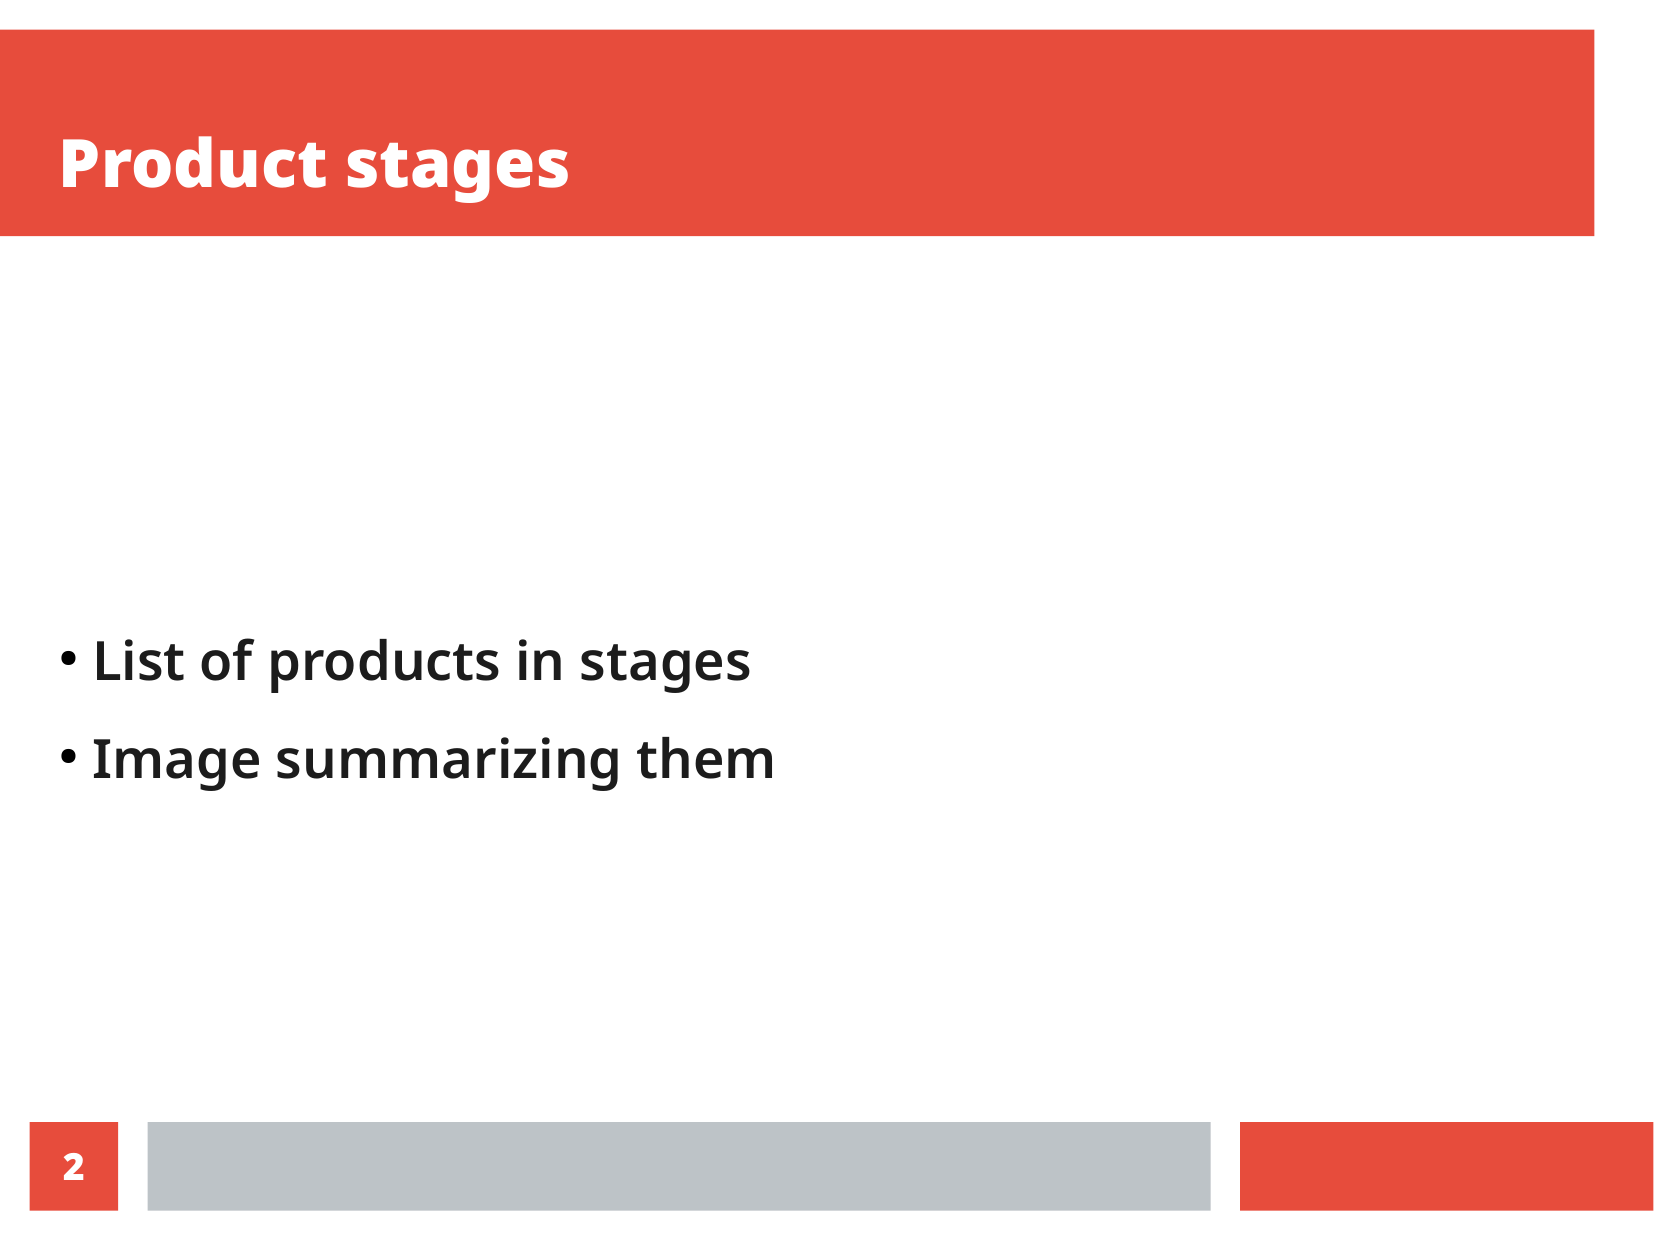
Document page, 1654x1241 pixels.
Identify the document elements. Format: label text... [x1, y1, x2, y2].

list List of products in stages Image summarizing them [59, 324, 1565, 1093]
title Product stages [59, 59, 1595, 207]
